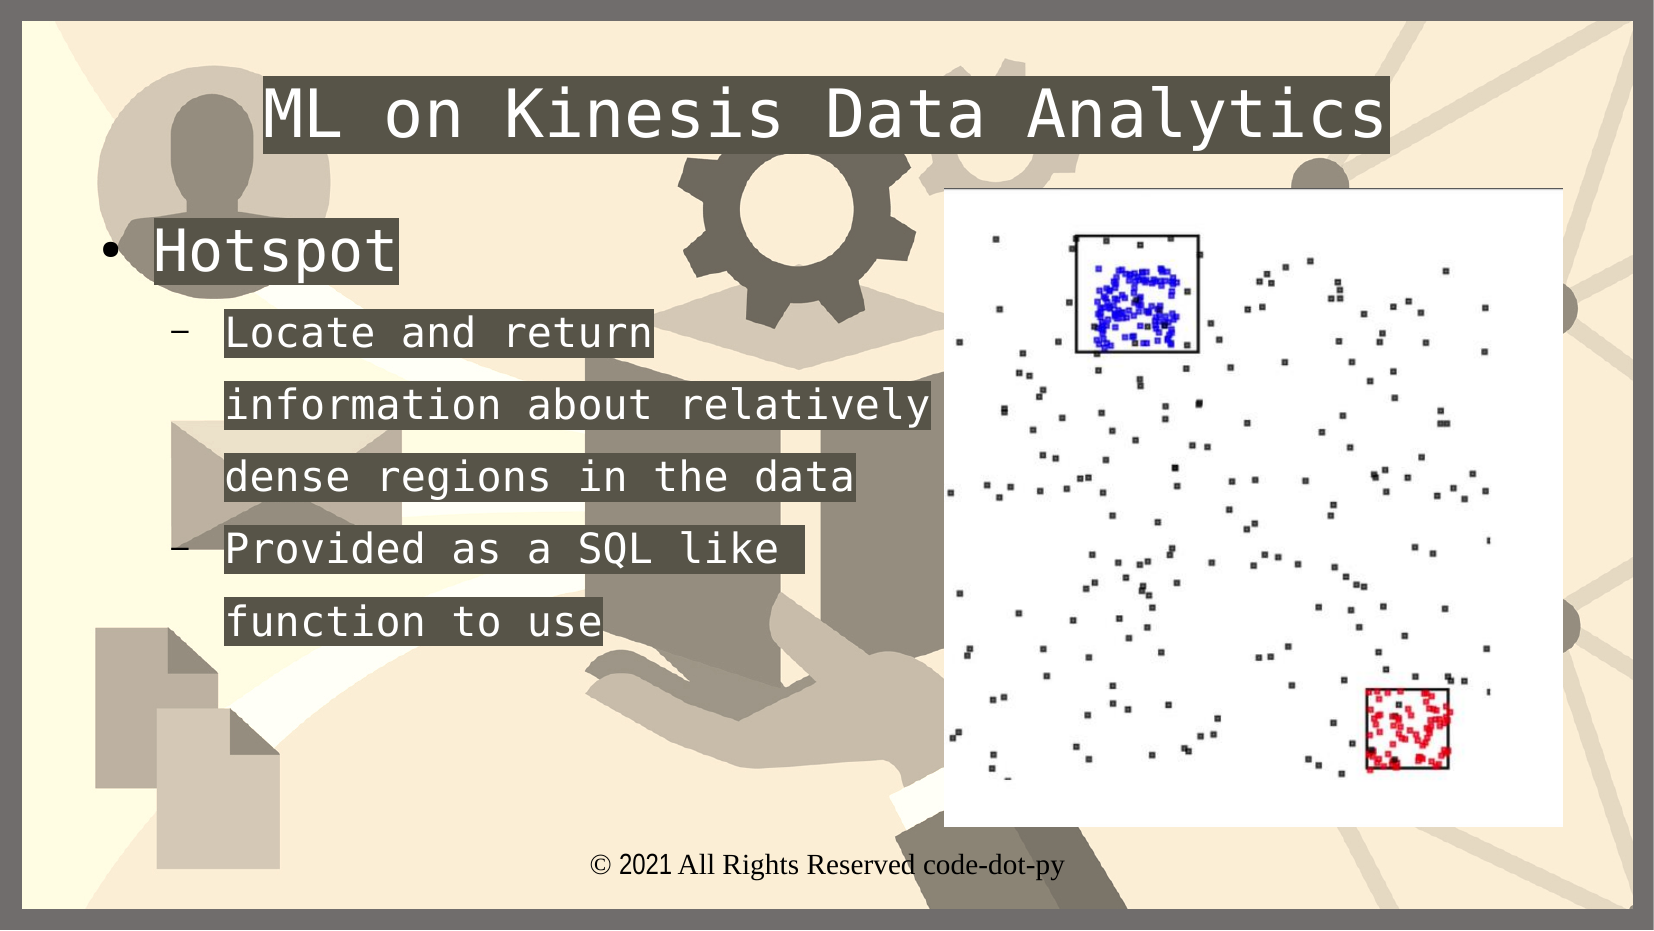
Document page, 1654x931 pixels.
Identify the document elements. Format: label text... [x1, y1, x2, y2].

title ML on Kinesis Data Analytics [82, 37, 1571, 193]
list Hotspot Locate and return information about relatively dense regions in the data Provided as a SQL like function to use [82, 217, 944, 758]
picture [0, 0, 1654, 930]
list Hotspot Locate and return information about relatively dense regions in the data Provided as a SQL like function to use [1563, 217, 1571, 758]
